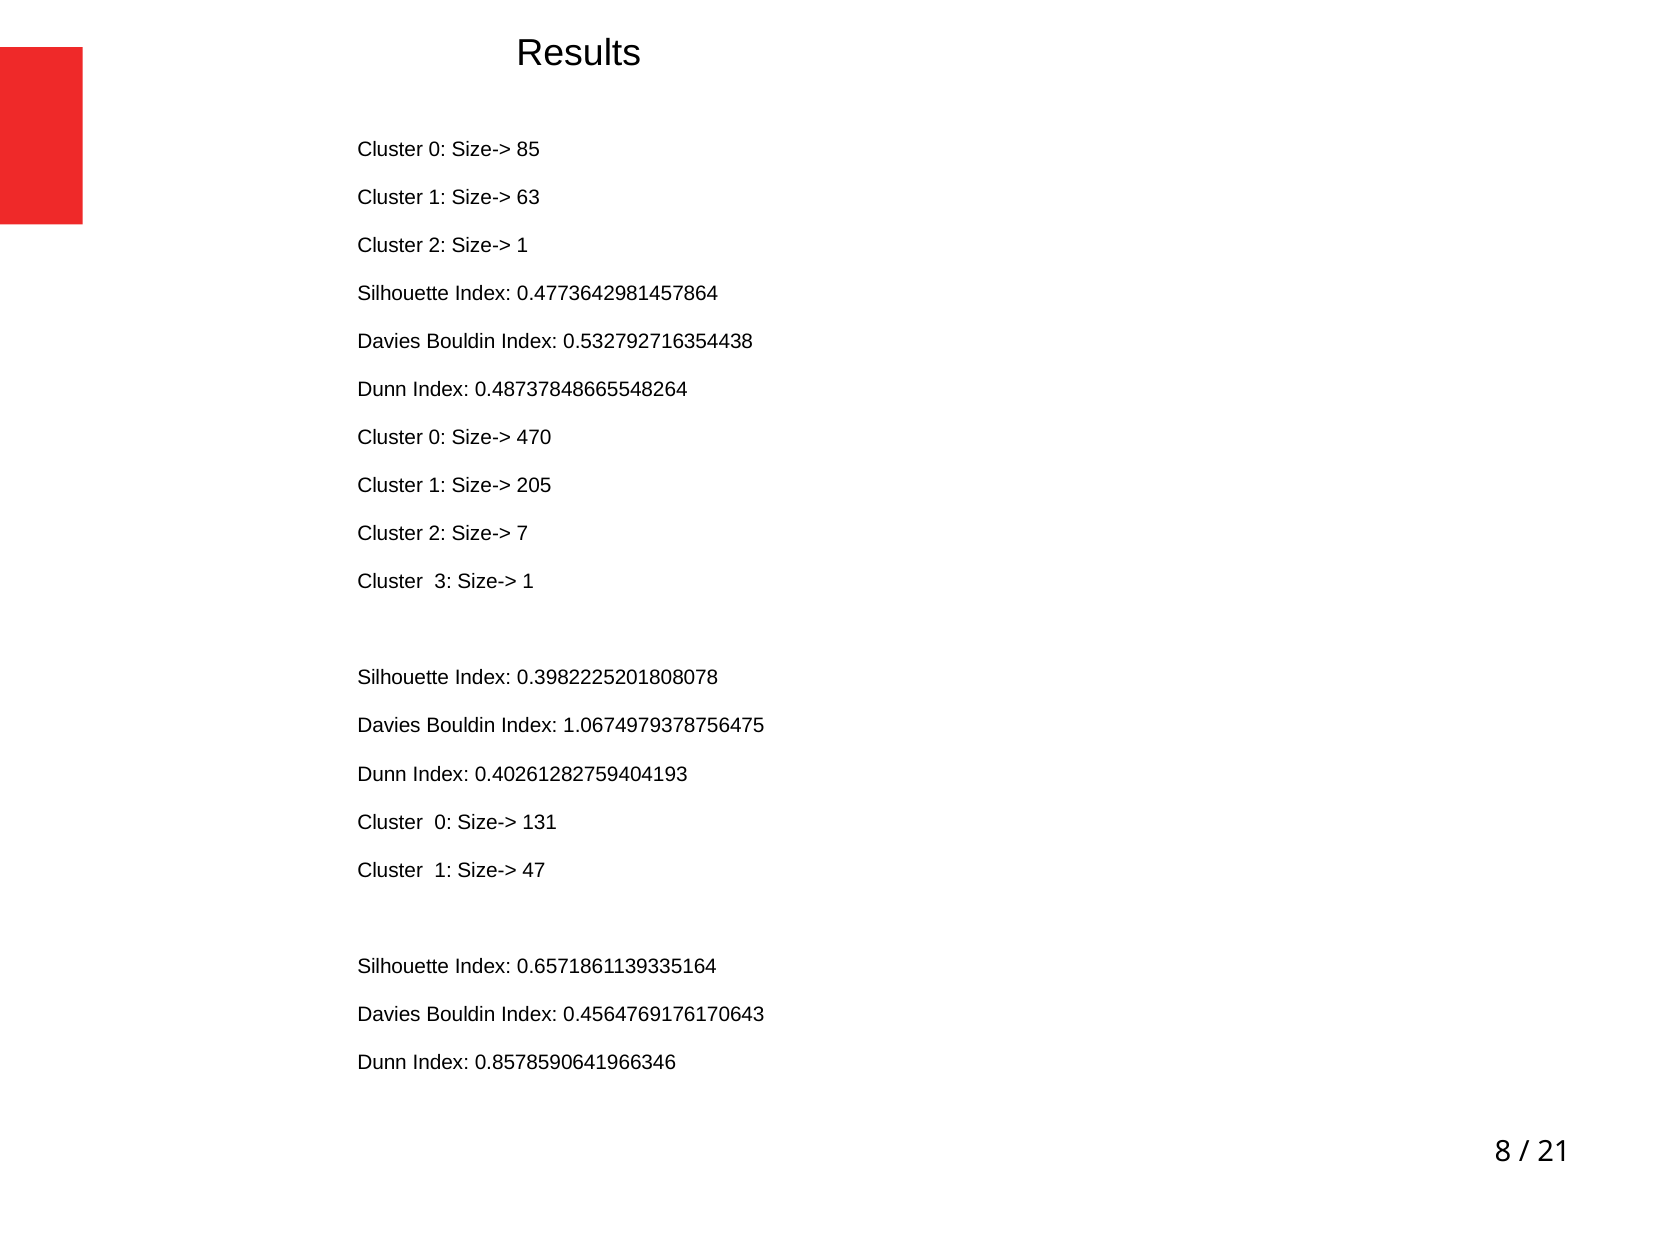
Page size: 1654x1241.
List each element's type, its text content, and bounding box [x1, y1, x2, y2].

text_box Cluster 0: Size-> 85 Cluster 1: Size-> 63 Cluster 2: Size-> 1 Silhouette Index: 0.4773642981457864 Davies Bouldin Index: 0.532792716354438 Dunn Index: 0.48737848665548264 Cluster 0: Size-> 470 Cluster 1: Size-> 205 Cluster 2: Size-> 7 Cluster 3: Size-> 1 Silhouette Index: 0.3982225201808078 Davies Bouldin Index: 1.0674979378756475 Dunn Index: 0.40261282759404193 Cluster 0: Size-> 131 Cluster 1: Size-> 47 Silhouette Index: 0.6571861139335164 Davies Bouldin Index: 0.4564769176170643 Dunn Index: 0.8578590641966346 [342, 129, 780, 1087]
text_box Results [354, 23, 804, 81]
